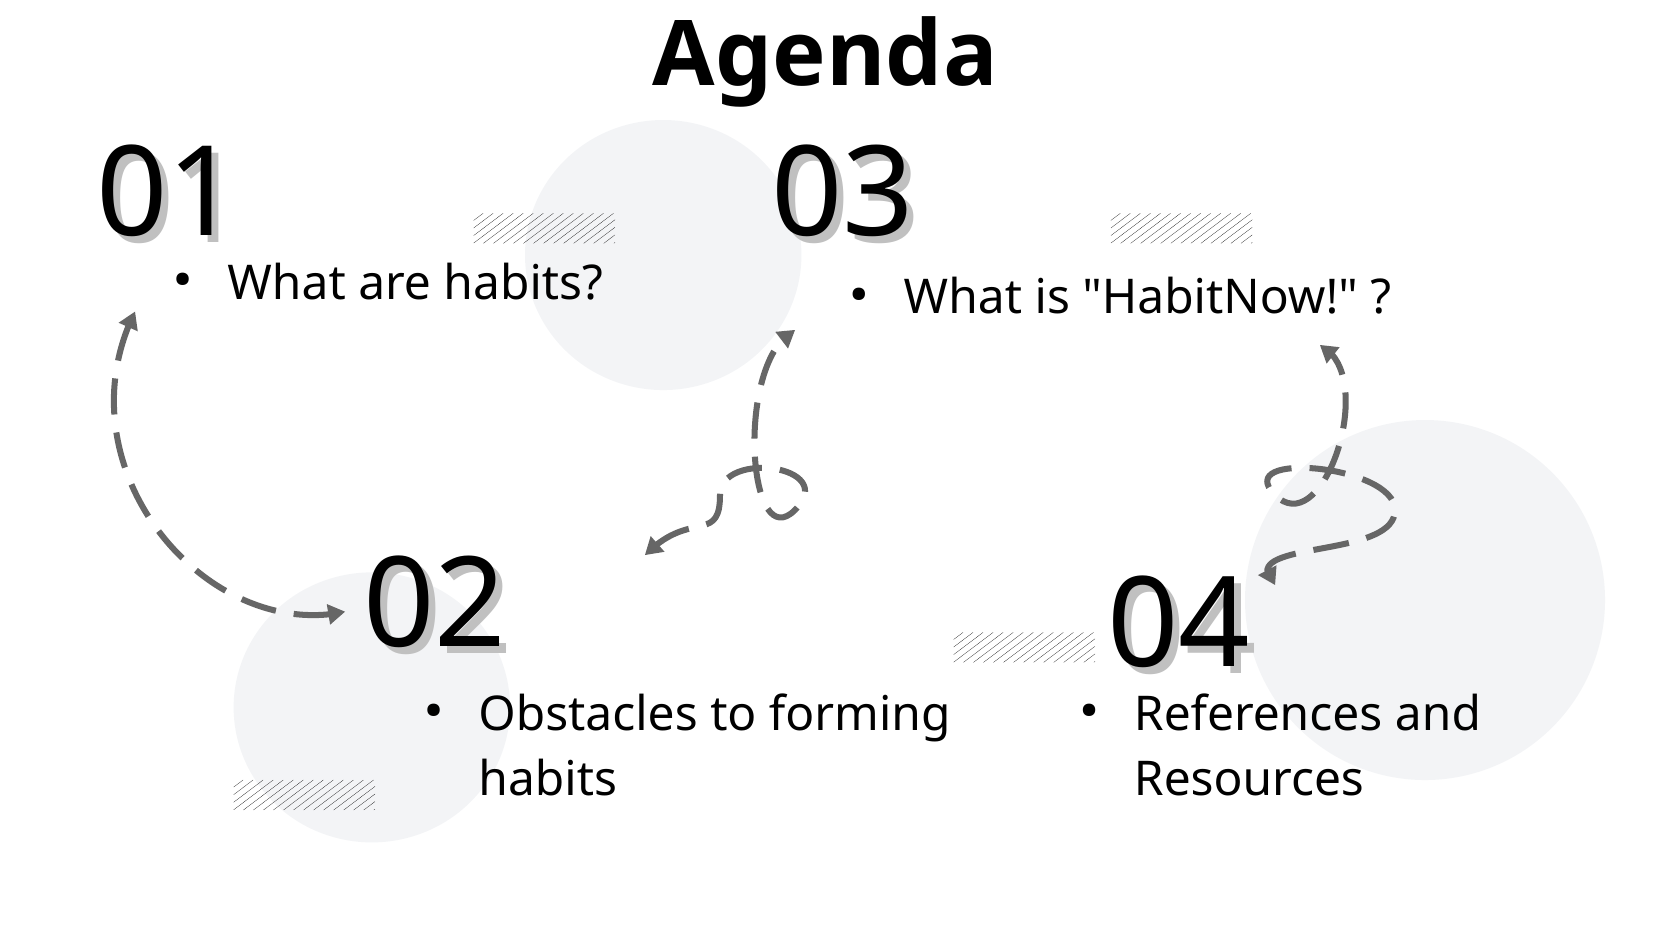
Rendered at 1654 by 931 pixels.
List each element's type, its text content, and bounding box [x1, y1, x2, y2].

text_box 04 [1092, 525, 1273, 679]
text_box 03 [756, 113, 937, 280]
text_box 02 [348, 505, 529, 691]
list Obstacles to forming habits [407, 679, 969, 898]
list What is "HabitNow!" ? [832, 262, 1394, 482]
list What are habits? [156, 248, 718, 467]
list References and Resources [1062, 679, 1625, 898]
text_box 01 [81, 113, 262, 280]
title Agenda [81, 0, 1570, 113]
